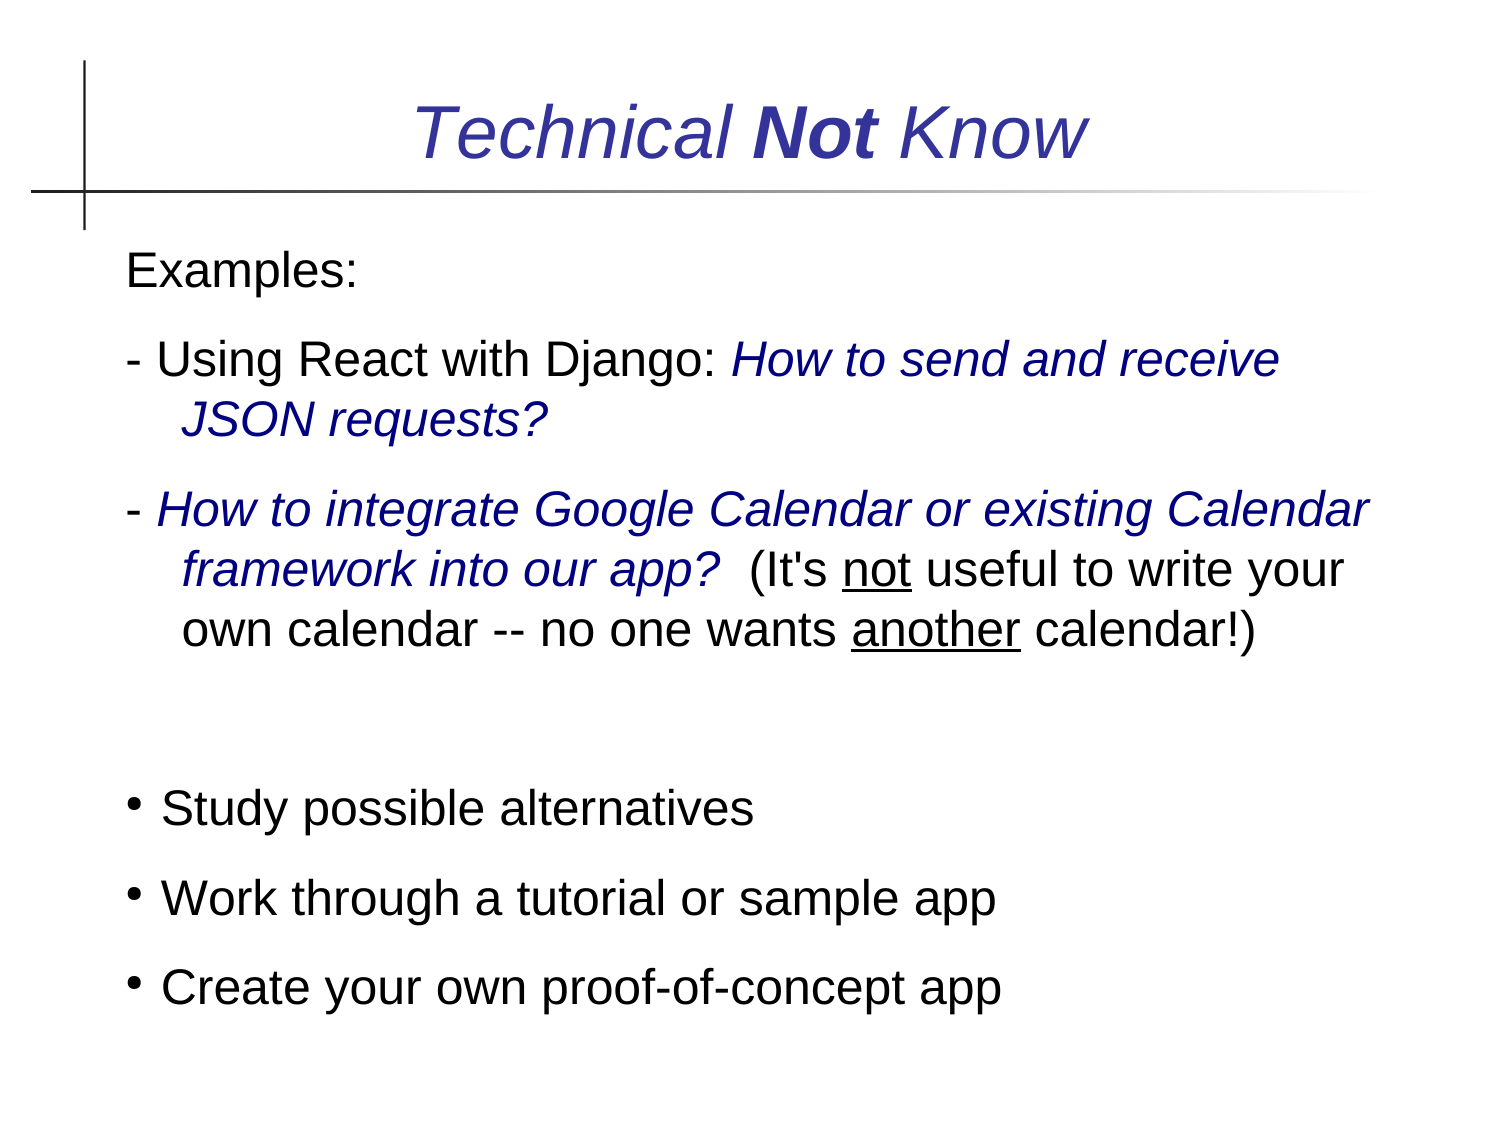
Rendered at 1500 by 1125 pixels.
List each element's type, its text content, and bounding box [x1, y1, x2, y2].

list Examples: - Using React with Django: How to send and receive JSON requests? - How to integrate Google Calendar or existing Calendar framework into our app? (It's not useful to write your own calendar -- no one wants another calendar!) Study possible alternatives Work through a tutorial or sample app Create your own proof-of-concept app [110, 229, 1408, 1051]
title Technical Not Know [100, 42, 1397, 182]
